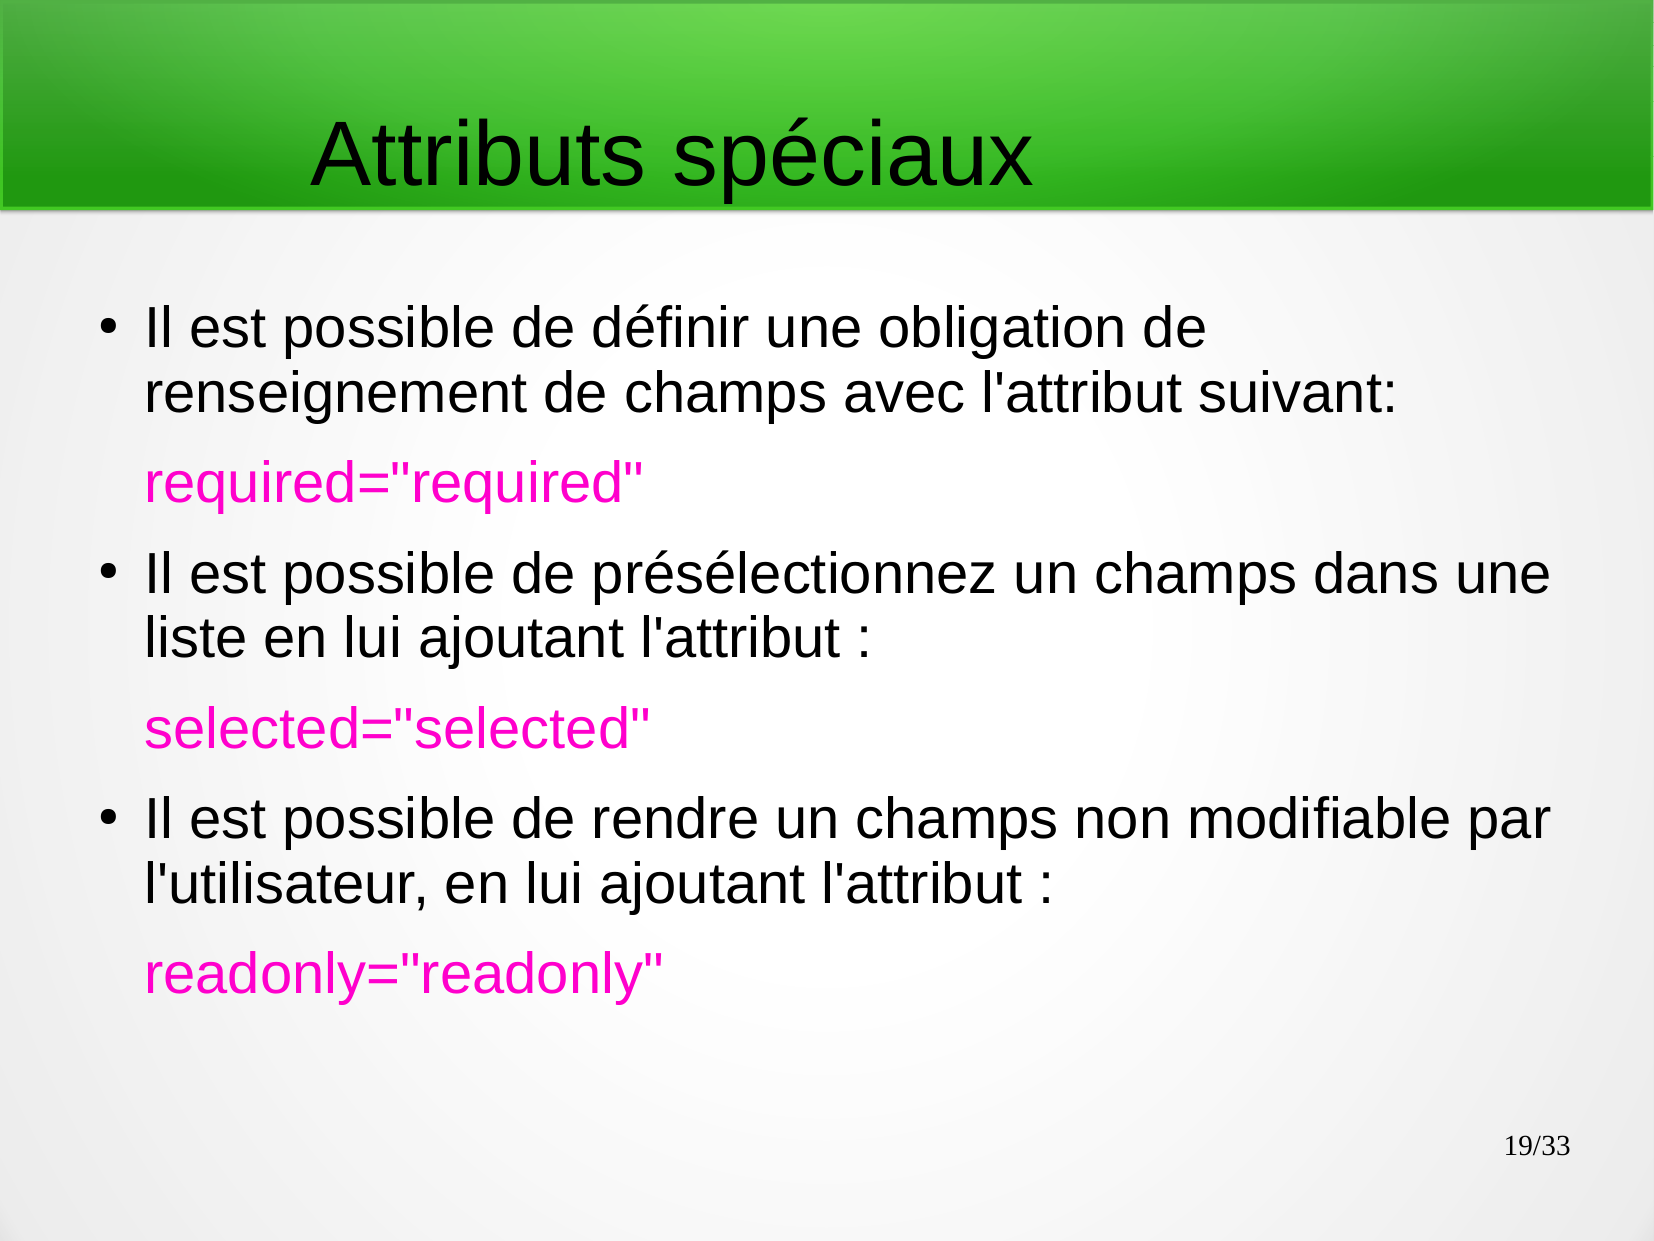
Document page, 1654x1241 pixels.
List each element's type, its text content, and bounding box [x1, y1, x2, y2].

list Il est possible de définir une obligation de renseignement de champs avec l'attribut suivant: required="required" Il est possible de présélectionnez un champs dans une liste en lui ajoutant l'attribut : selected="selected" Il est possible de rendre un champs non modifiable par l'utilisateur, en lui ajoutant l'attribut : readonly="readonly" [82, 295, 1571, 1015]
title Attributs spéciaux [82, 94, 1264, 213]
